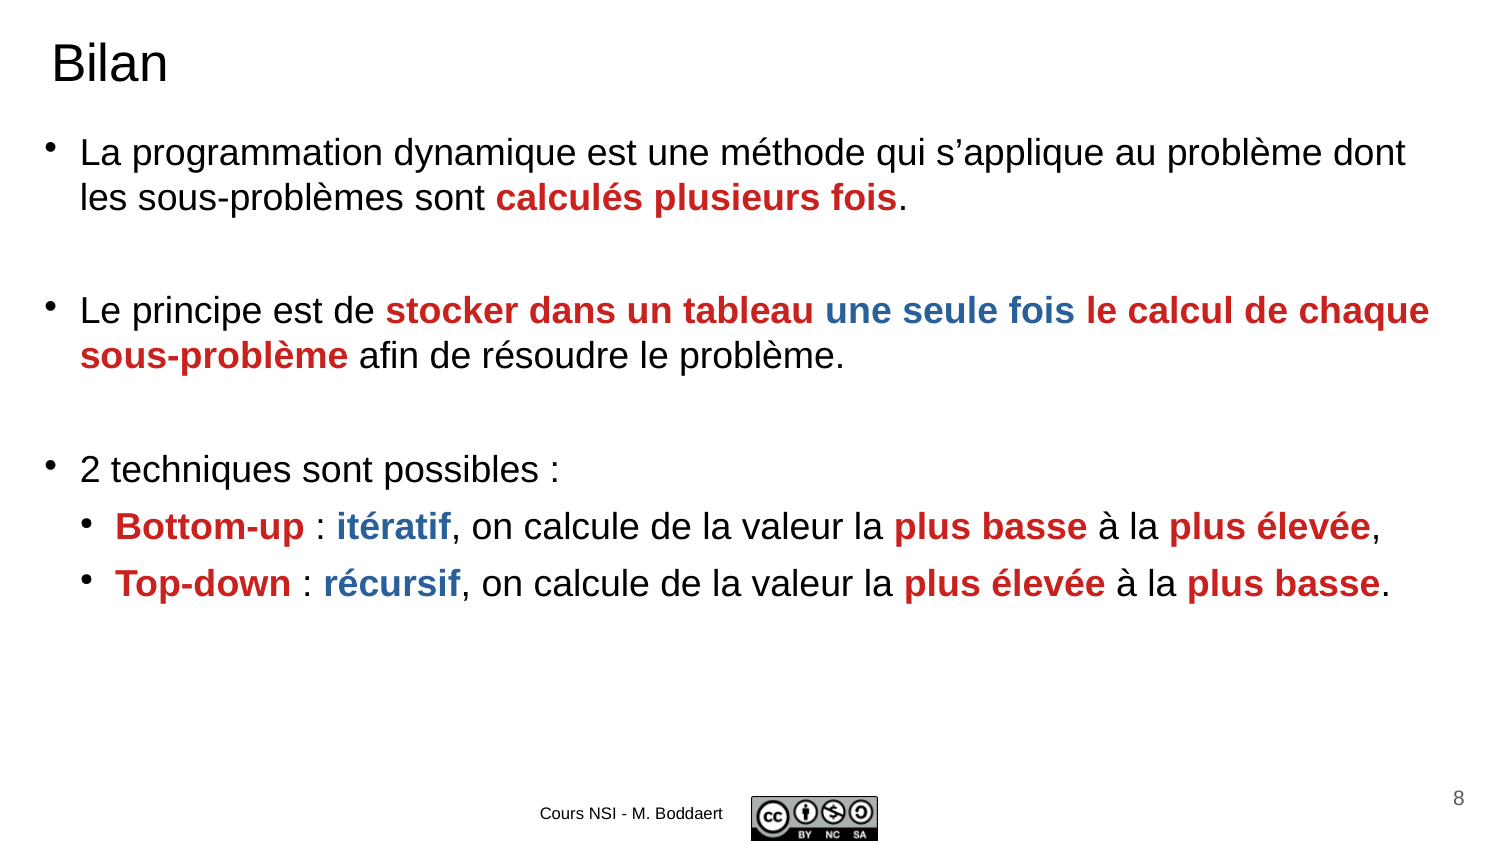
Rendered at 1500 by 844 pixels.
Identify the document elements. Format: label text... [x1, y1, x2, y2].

title Bilan [51, 13, 1449, 108]
text_box La programmation dynamique est une méthode qui s’applique au problème dont les sous-problèmes sont calculés plusieurs fois. Le principe est de stocker dans un tableau une seule fois le calcul de chaque sous-problème afin de résoudre le problème. 2 techniques sont possibles : Bottom-up : itératif, on calcule de la valeur la plus basse à la plus élevée, Top-down : récursif, on calcule de la valeur la plus élevée à la plus basse. [29, 120, 1477, 760]
picture [751, 796, 878, 841]
slide_number <numéro> [1389, 764, 1480, 830]
